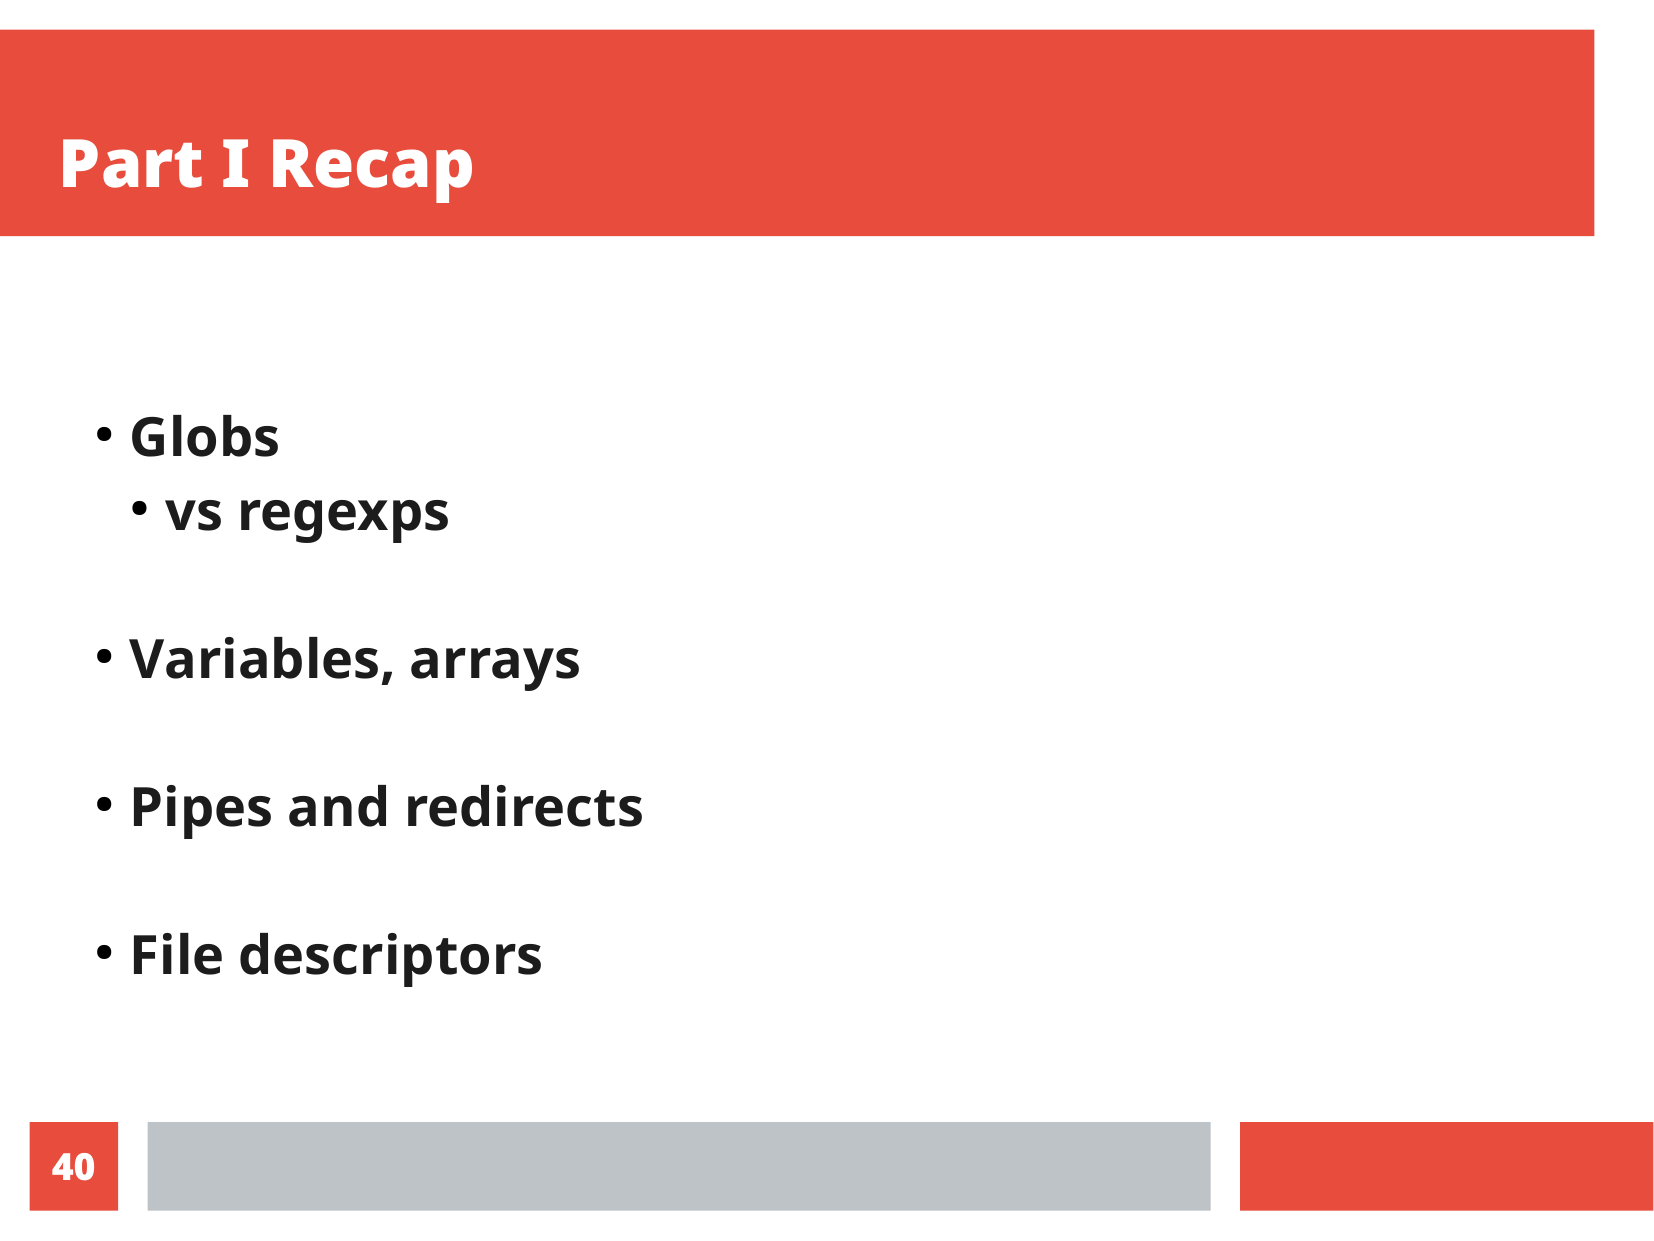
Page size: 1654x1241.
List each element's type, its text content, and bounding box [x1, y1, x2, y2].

title Part I Recap [59, 59, 1595, 207]
text_box Globs vs regexps Variables, arrays Pipes and redirects File descriptors [59, 324, 1565, 1093]
